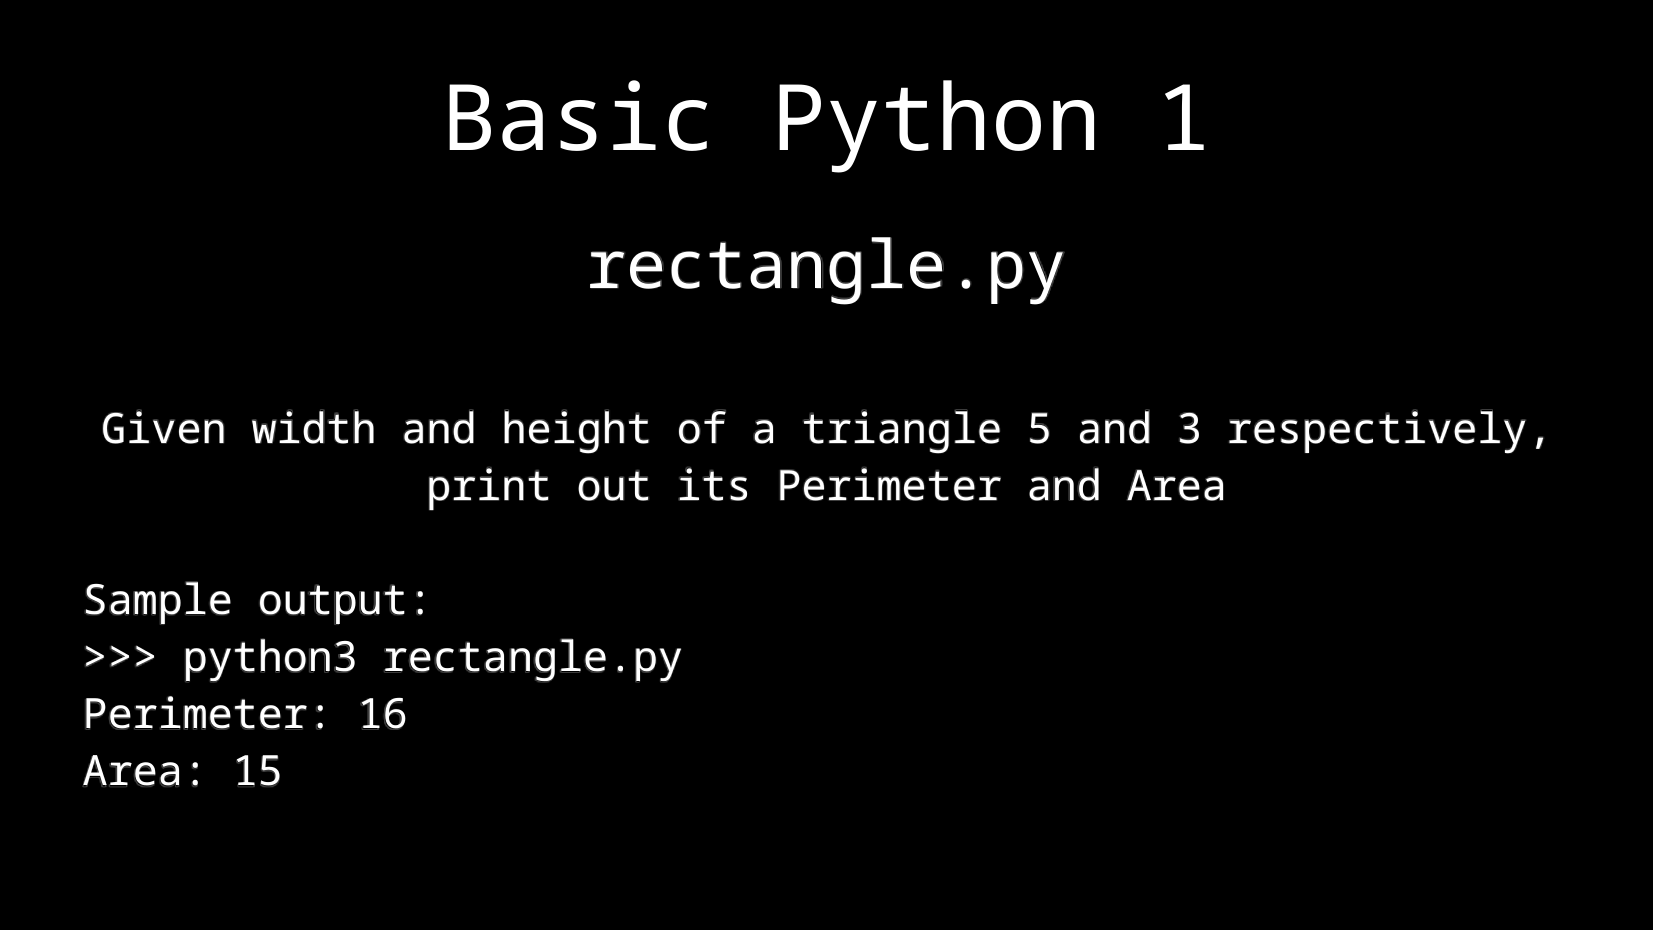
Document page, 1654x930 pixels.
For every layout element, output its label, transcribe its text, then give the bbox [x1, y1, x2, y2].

subtitle rectangle.py Given width and height of a triangle 5 and 3 respectively, print out its Perimeter and Area Sample output: >>> python3 rectangle.py Perimeter: 16 Area: 15 [82, 217, 1571, 871]
title Basic Python 1 [82, 37, 1571, 193]
